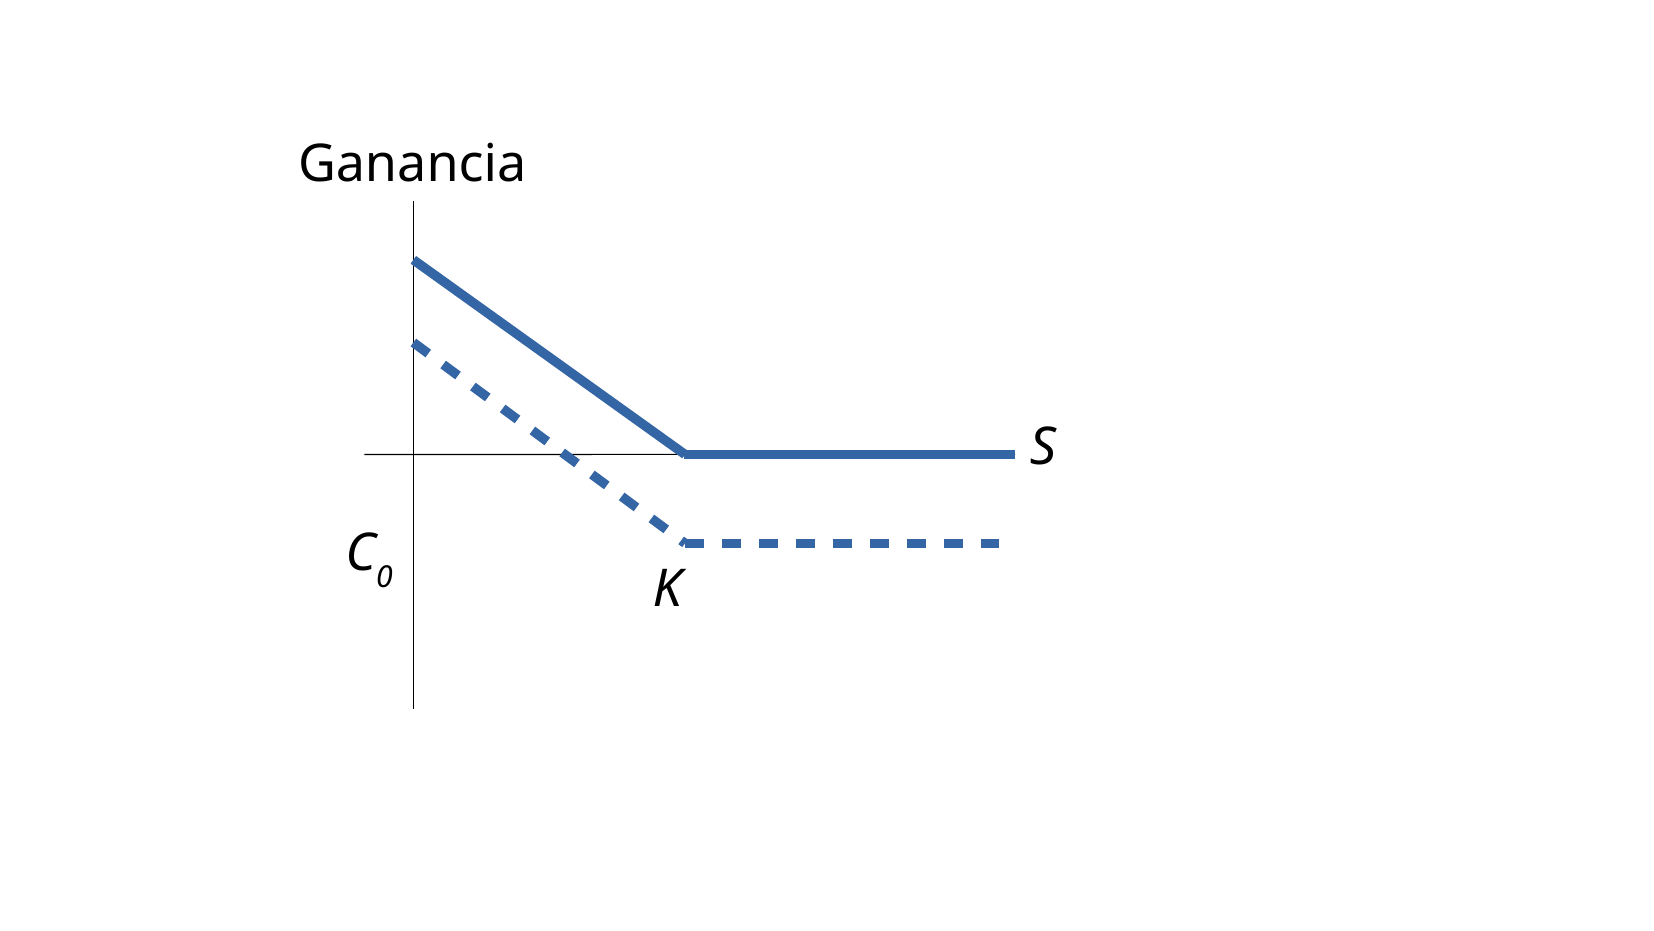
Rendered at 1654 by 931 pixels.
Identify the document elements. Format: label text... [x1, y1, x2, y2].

text_box C0 [330, 507, 426, 608]
text_box K [637, 543, 698, 638]
text_box Ganancia [283, 118, 544, 240]
text_box S [1015, 401, 1075, 555]
